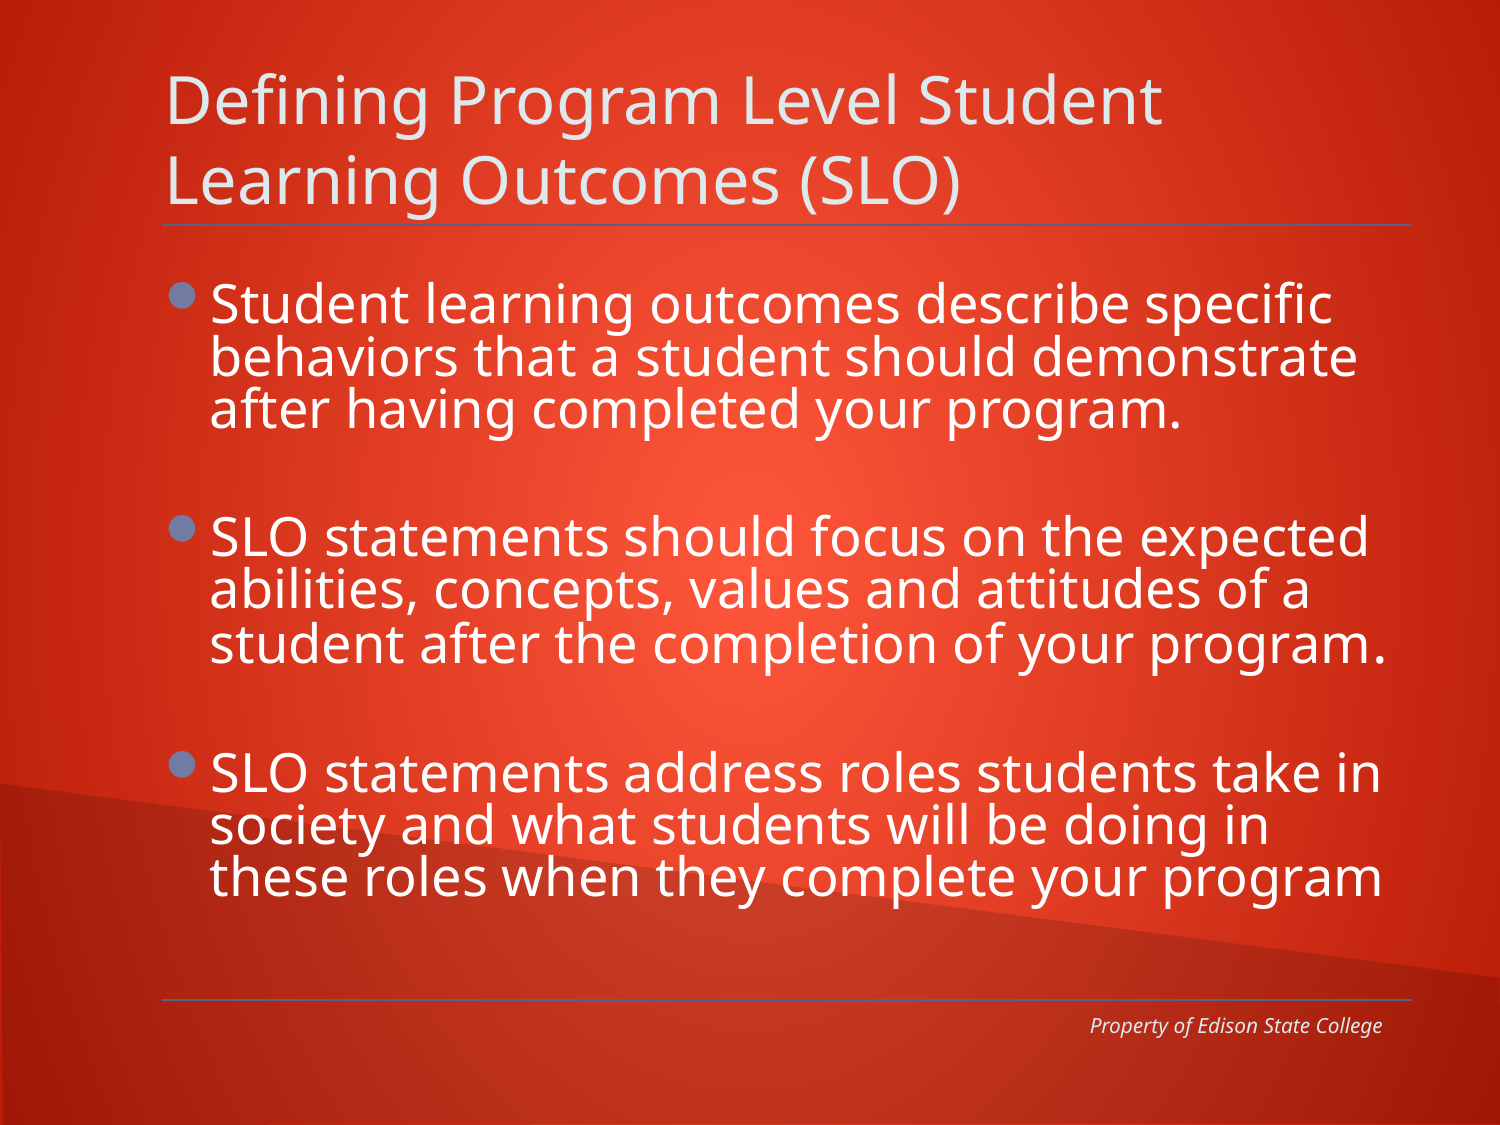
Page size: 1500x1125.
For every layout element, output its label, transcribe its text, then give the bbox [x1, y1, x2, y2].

list Student learning outcomes describe specific behaviors that a student should demonstrate after having completed your program. SLO statements should focus on the expected abilities, concepts, values and attitudes of a student after the completion of your program. SLO statements address roles students take in society and what students will be doing in these roles when they complete your program [150, 275, 1425, 988]
title Defining Program Level Student Learning Outcomes (SLO) [150, 45, 1425, 233]
footer Property of Edison State College [1074, 987, 1463, 1063]
